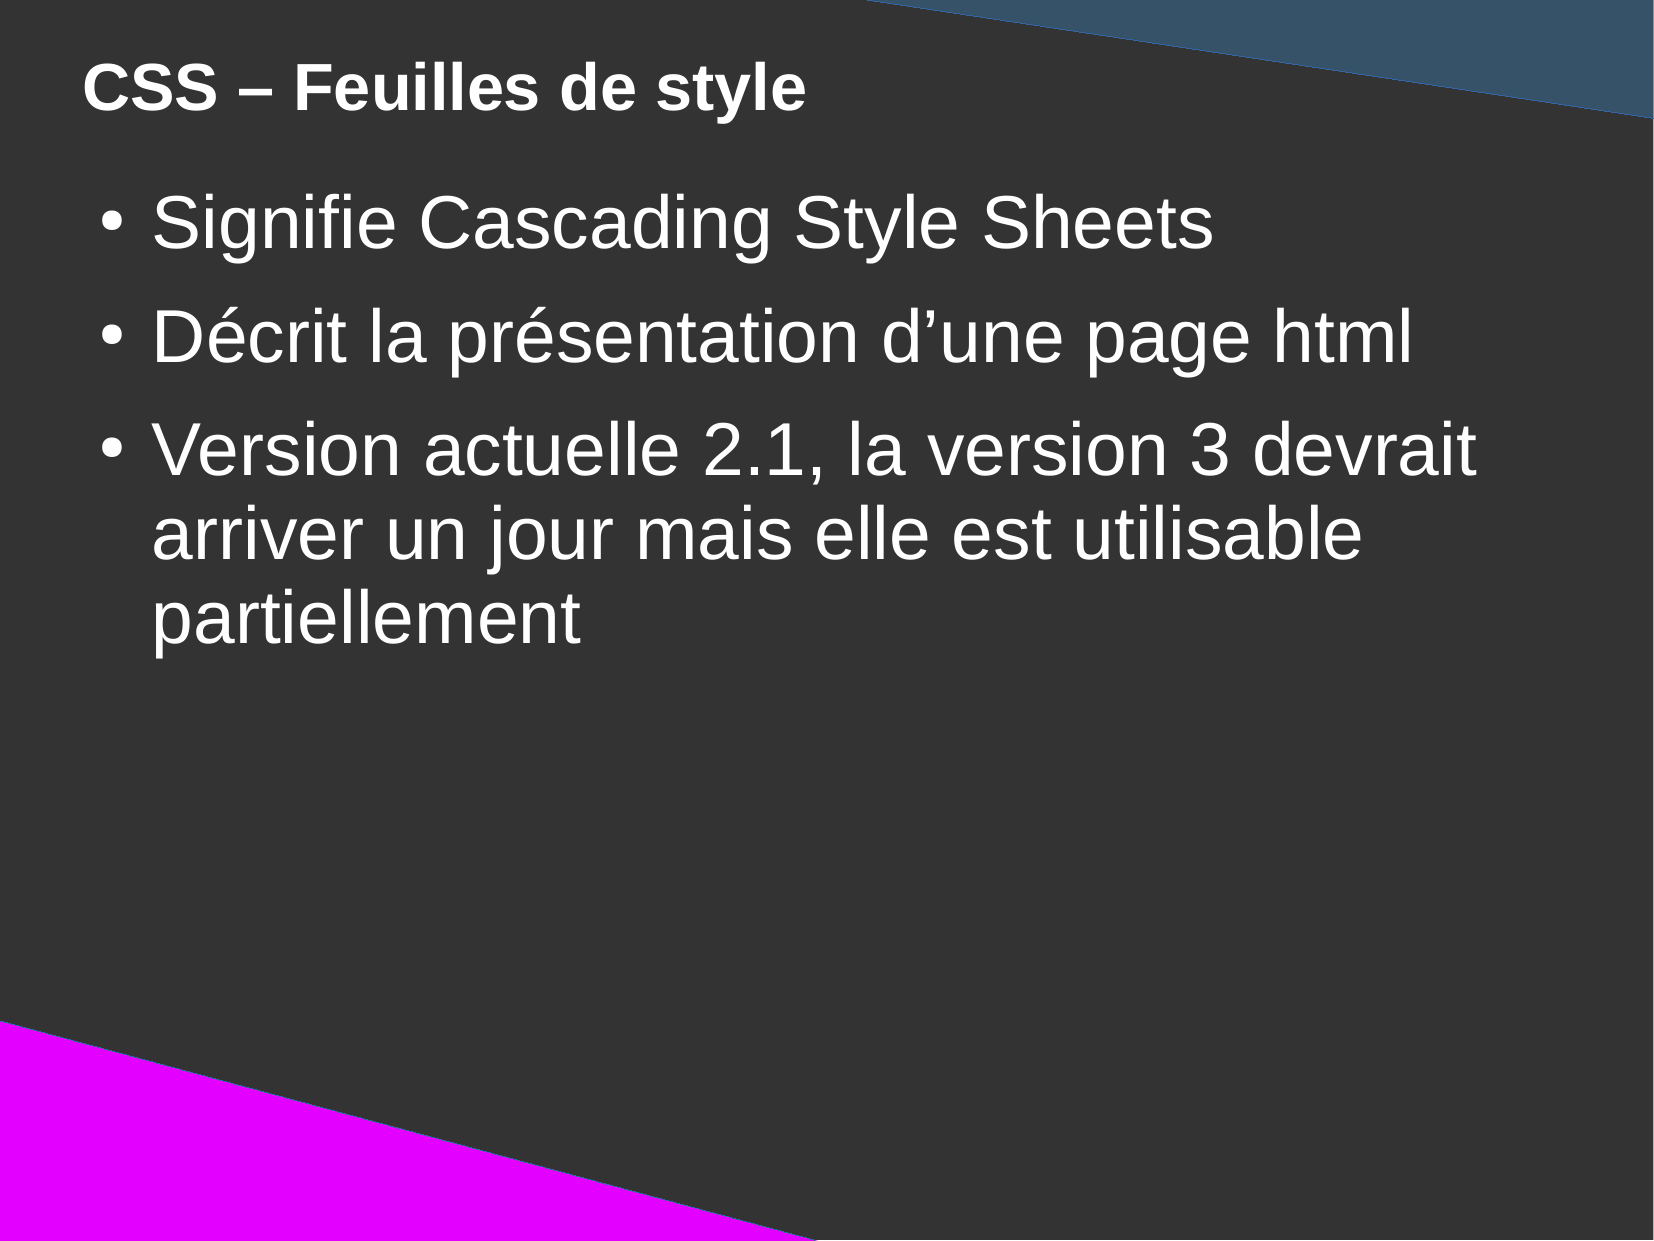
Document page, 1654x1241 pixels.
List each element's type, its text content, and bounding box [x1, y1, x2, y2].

list Signifie Cascading Style Sheets Décrit la présentation d’une page html Version actuelle 2.1, la version 3 devrait arriver un jour mais elle est utilisable partiellement [81, 180, 1606, 901]
title CSS – Feuilles de style [82, 49, 1571, 153]
text_box [0, 1020, 819, 1241]
text_box [867, 0, 1654, 119]
